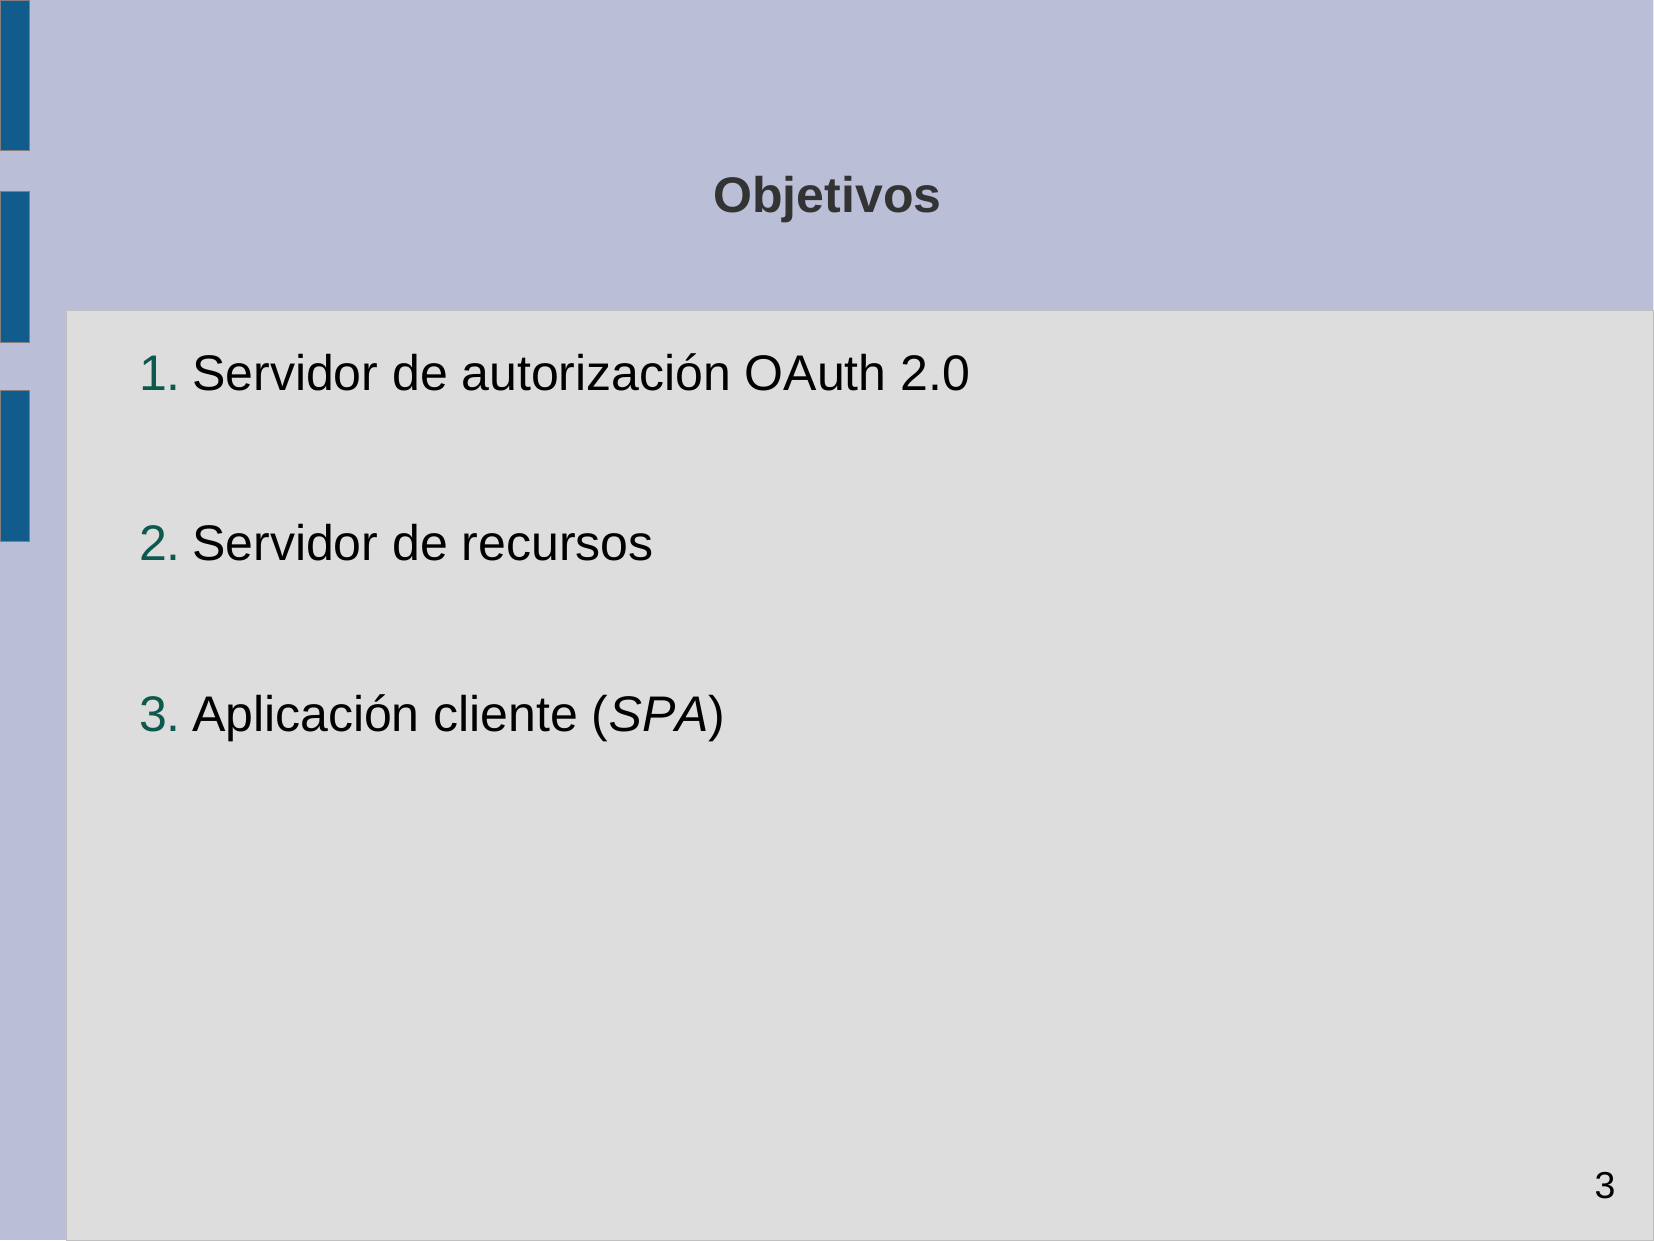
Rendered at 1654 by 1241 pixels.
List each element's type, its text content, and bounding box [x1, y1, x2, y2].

list Servidor de autorización OAuth 2.0 Servidor de recursos Aplicación cliente (SPA) [121, 344, 1534, 1127]
title Objetivos [121, 91, 1534, 299]
text_box <número> [973, 1157, 1631, 1229]
